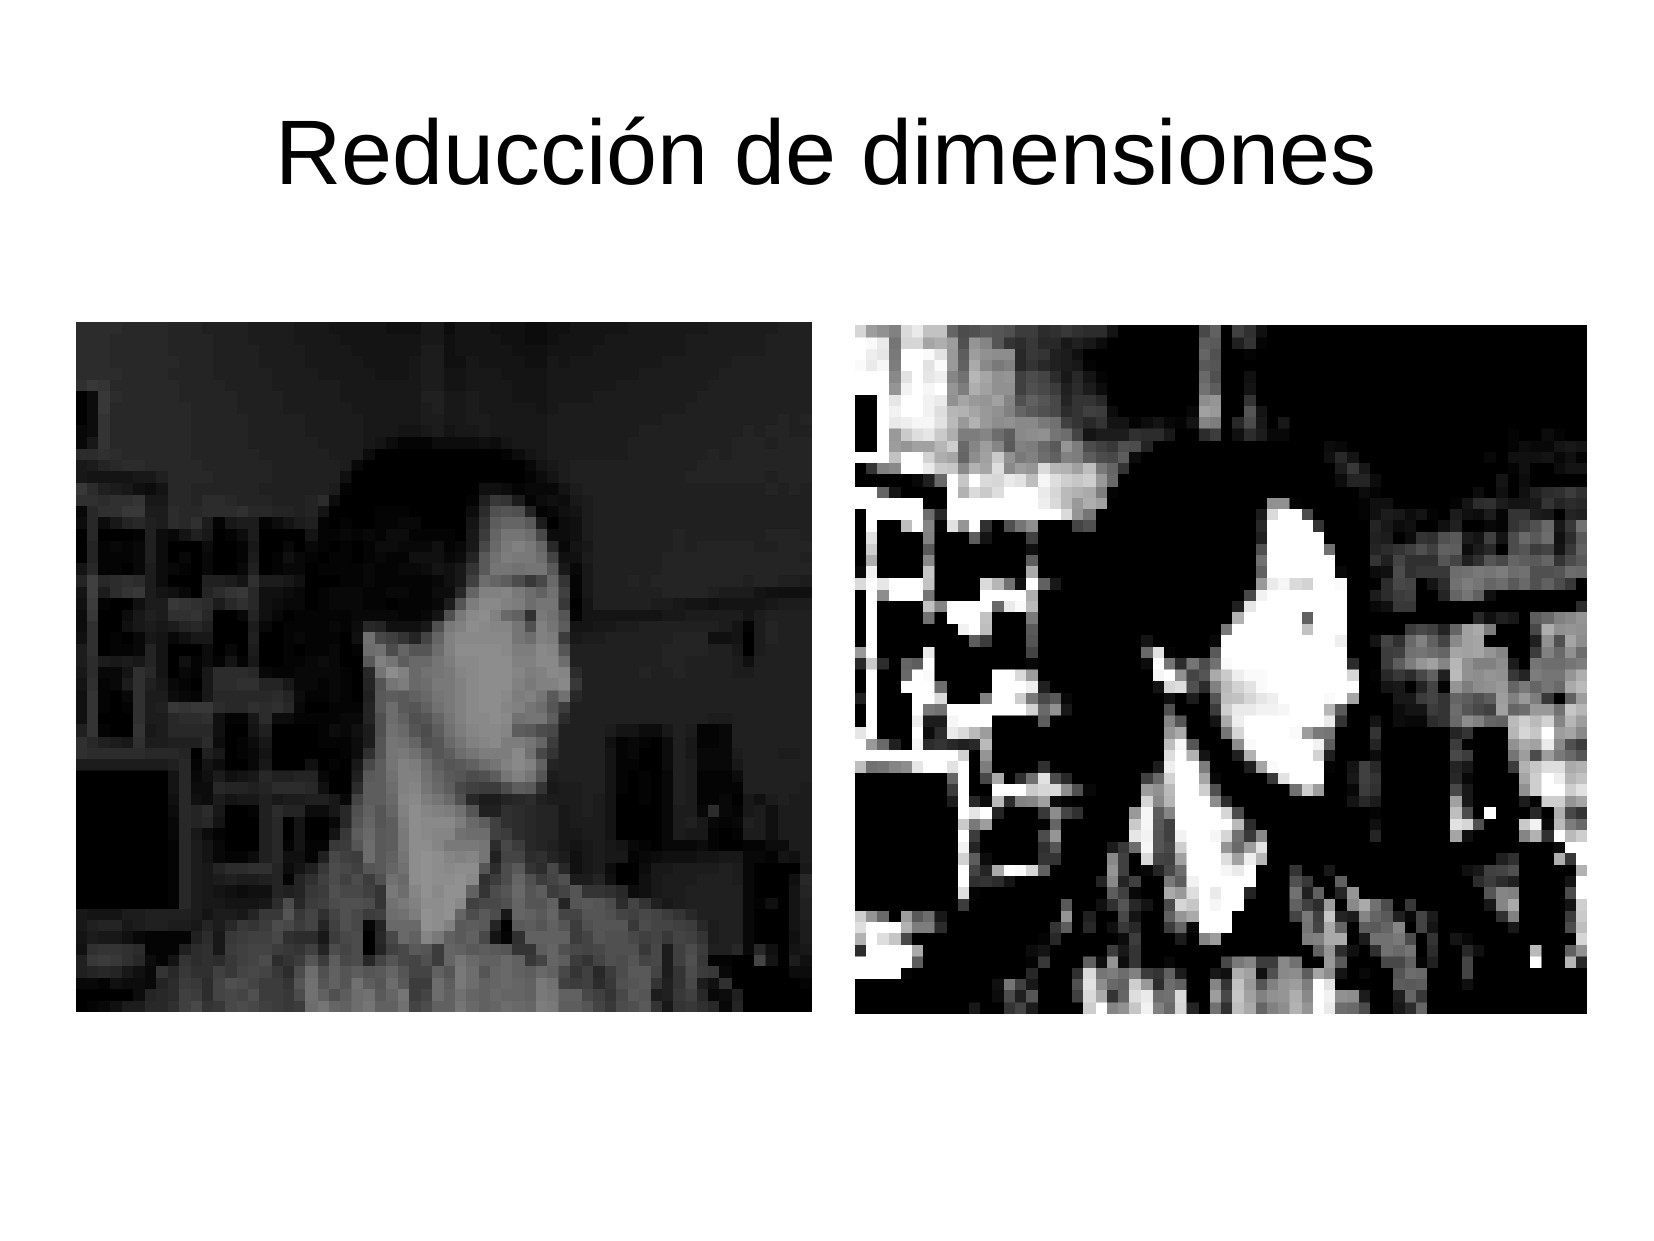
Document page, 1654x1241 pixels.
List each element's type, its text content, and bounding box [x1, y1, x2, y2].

title Reducción de dimensiones [82, 49, 1571, 257]
picture [849, 322, 1591, 1020]
picture [70, 318, 815, 1019]
